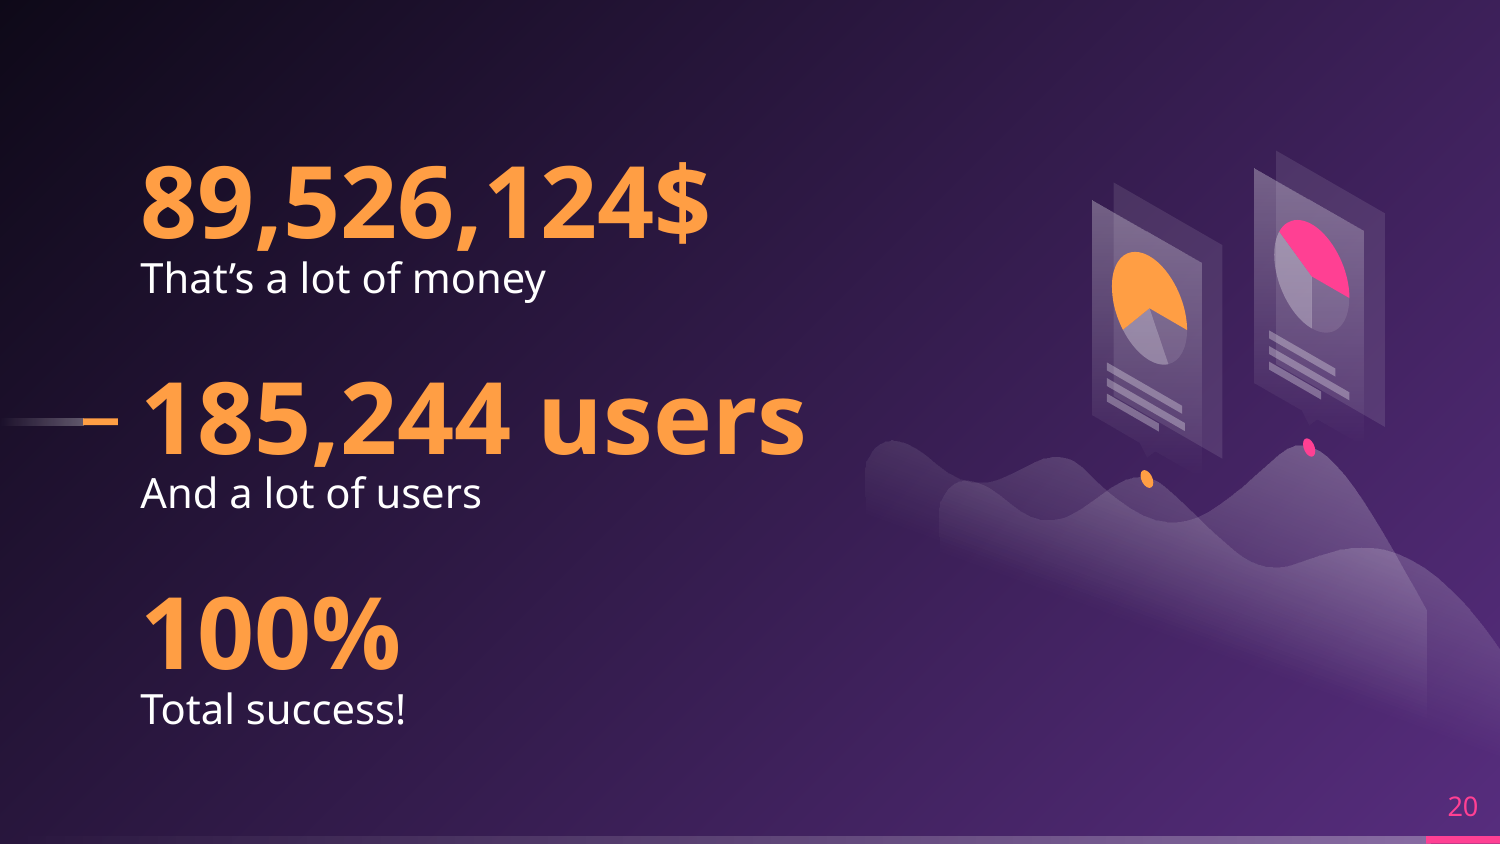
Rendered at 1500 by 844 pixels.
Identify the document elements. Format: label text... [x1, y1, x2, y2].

title 89,526,124$ [140, 132, 848, 244]
subtitle Total success! [140, 675, 848, 752]
text_box [1092, 182, 1223, 478]
text_box [1254, 150, 1385, 446]
text_box [865, 438, 1500, 844]
title 100% [140, 564, 848, 675]
subtitle And a lot of users [140, 459, 848, 536]
title 185,244 users [140, 348, 848, 459]
subtitle That’s a lot of money [140, 244, 848, 320]
